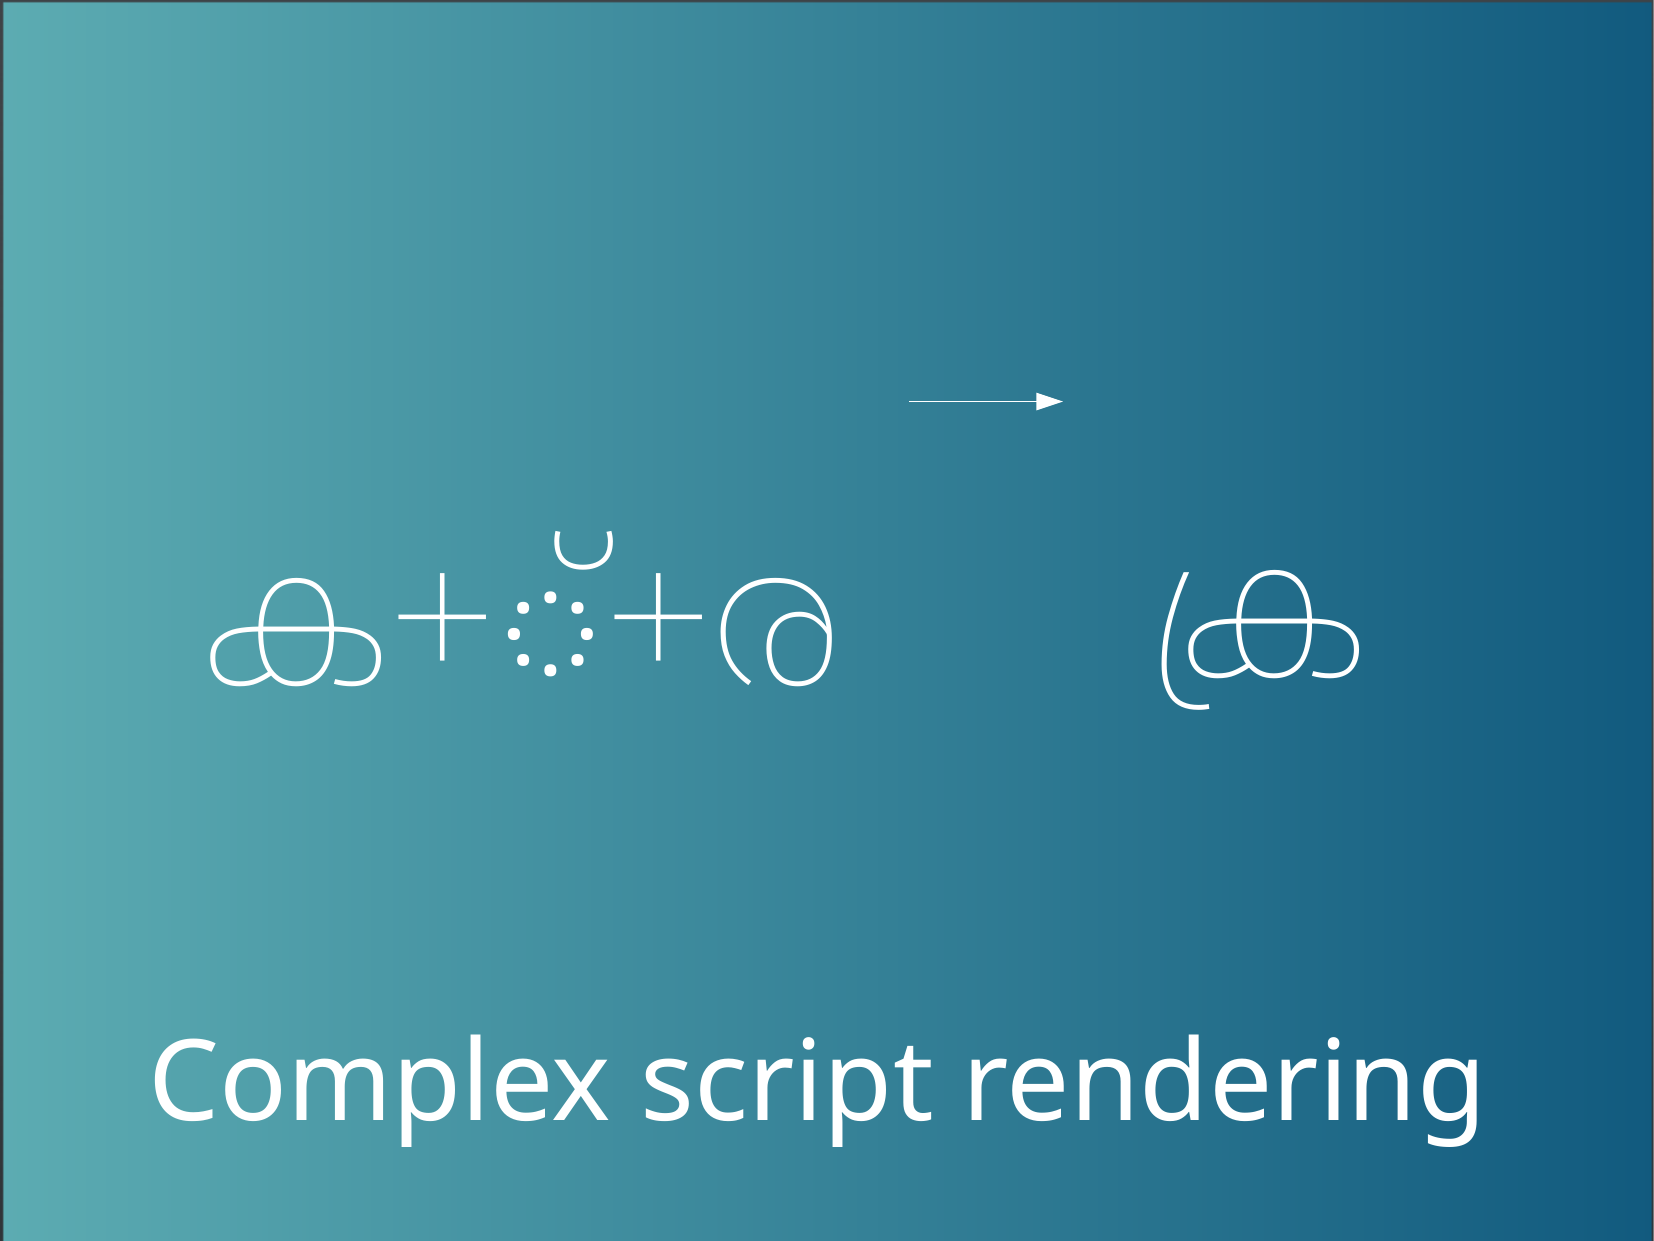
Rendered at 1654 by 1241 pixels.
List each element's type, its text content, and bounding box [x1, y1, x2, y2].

picture [0, 0, 1654, 1241]
text_box ക്ര [909, 224, 1512, 571]
text_box Complex script rendering [112, 826, 1524, 1174]
subtitle ക+്+ര [70, 28, 875, 784]
